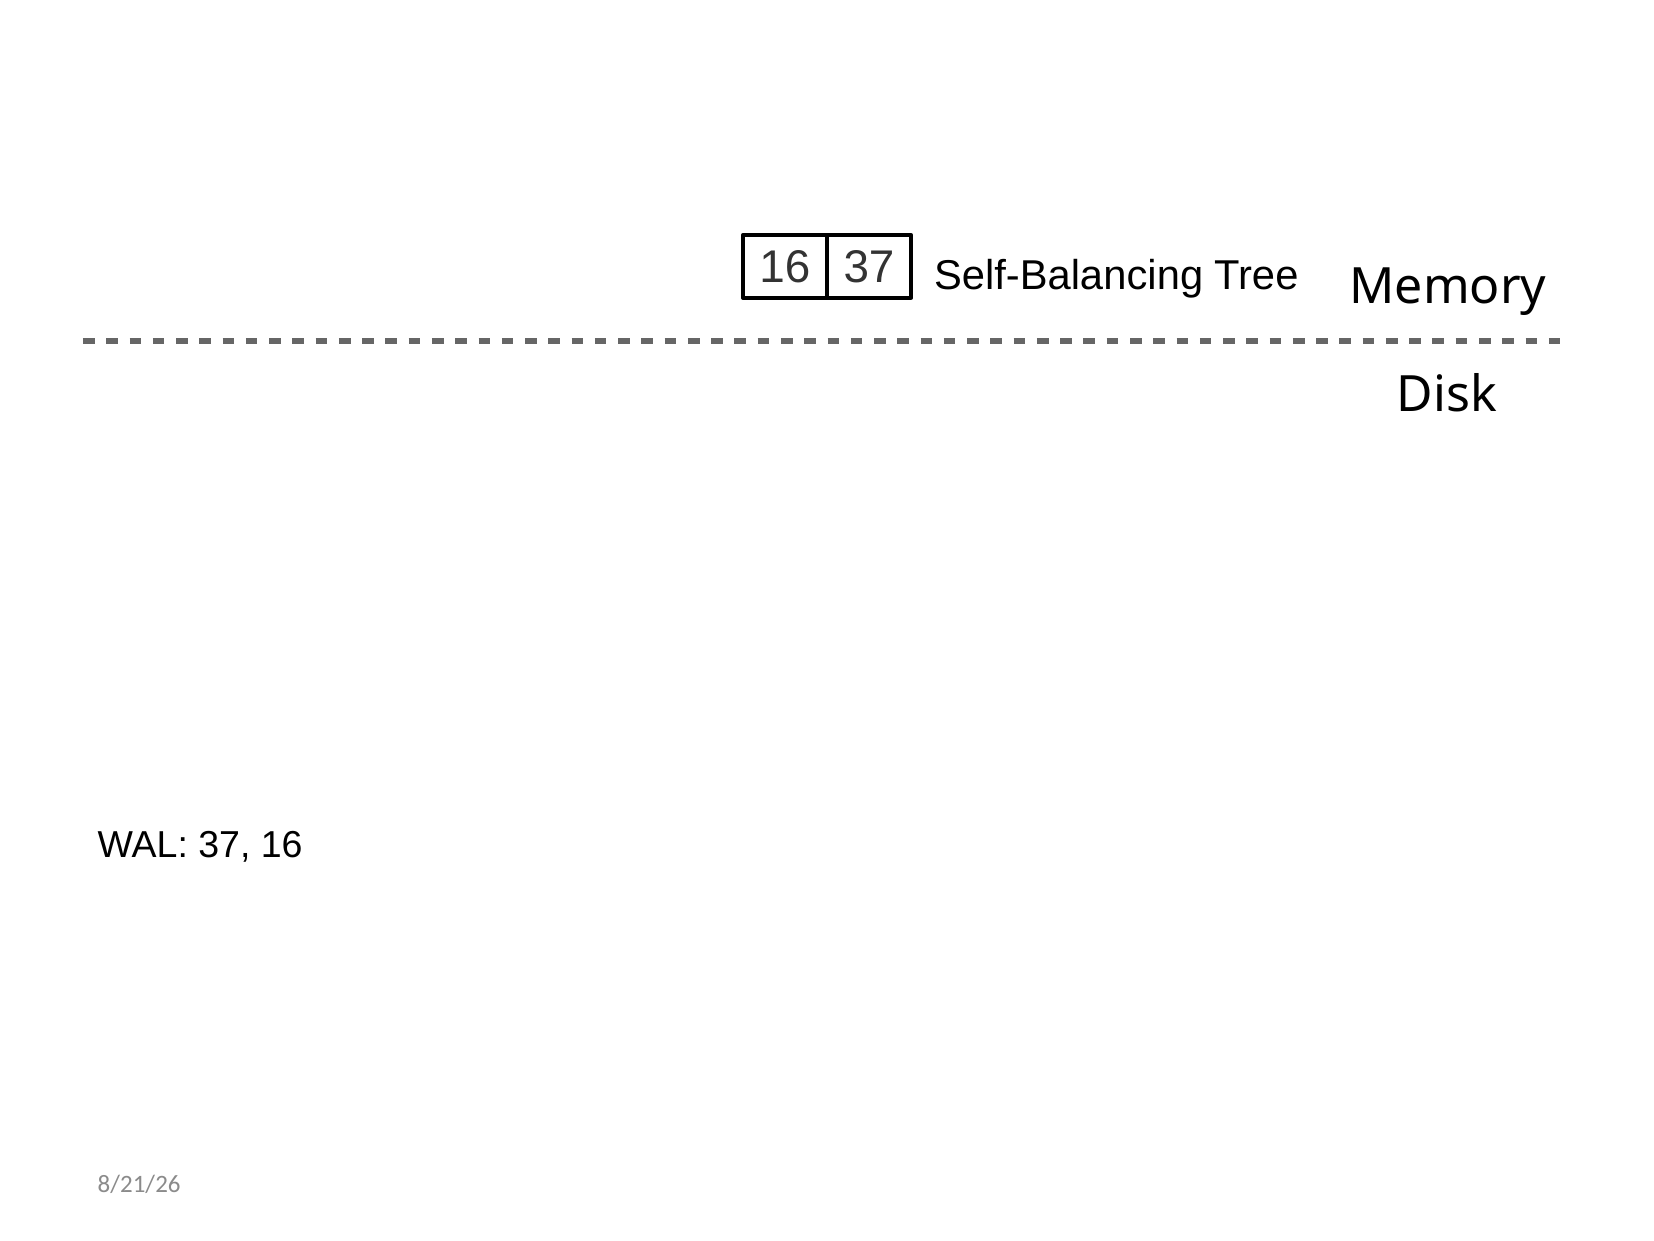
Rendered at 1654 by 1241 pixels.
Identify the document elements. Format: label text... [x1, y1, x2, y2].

text_box Self-Balancing Tree [919, 244, 1354, 327]
text_box Memory [1334, 243, 1591, 345]
text_box 37 [827, 234, 912, 298]
text_box 16 [742, 234, 827, 298]
text_box WAL: 37, 16 [82, 815, 1501, 892]
text_box Disk [1382, 350, 1534, 452]
